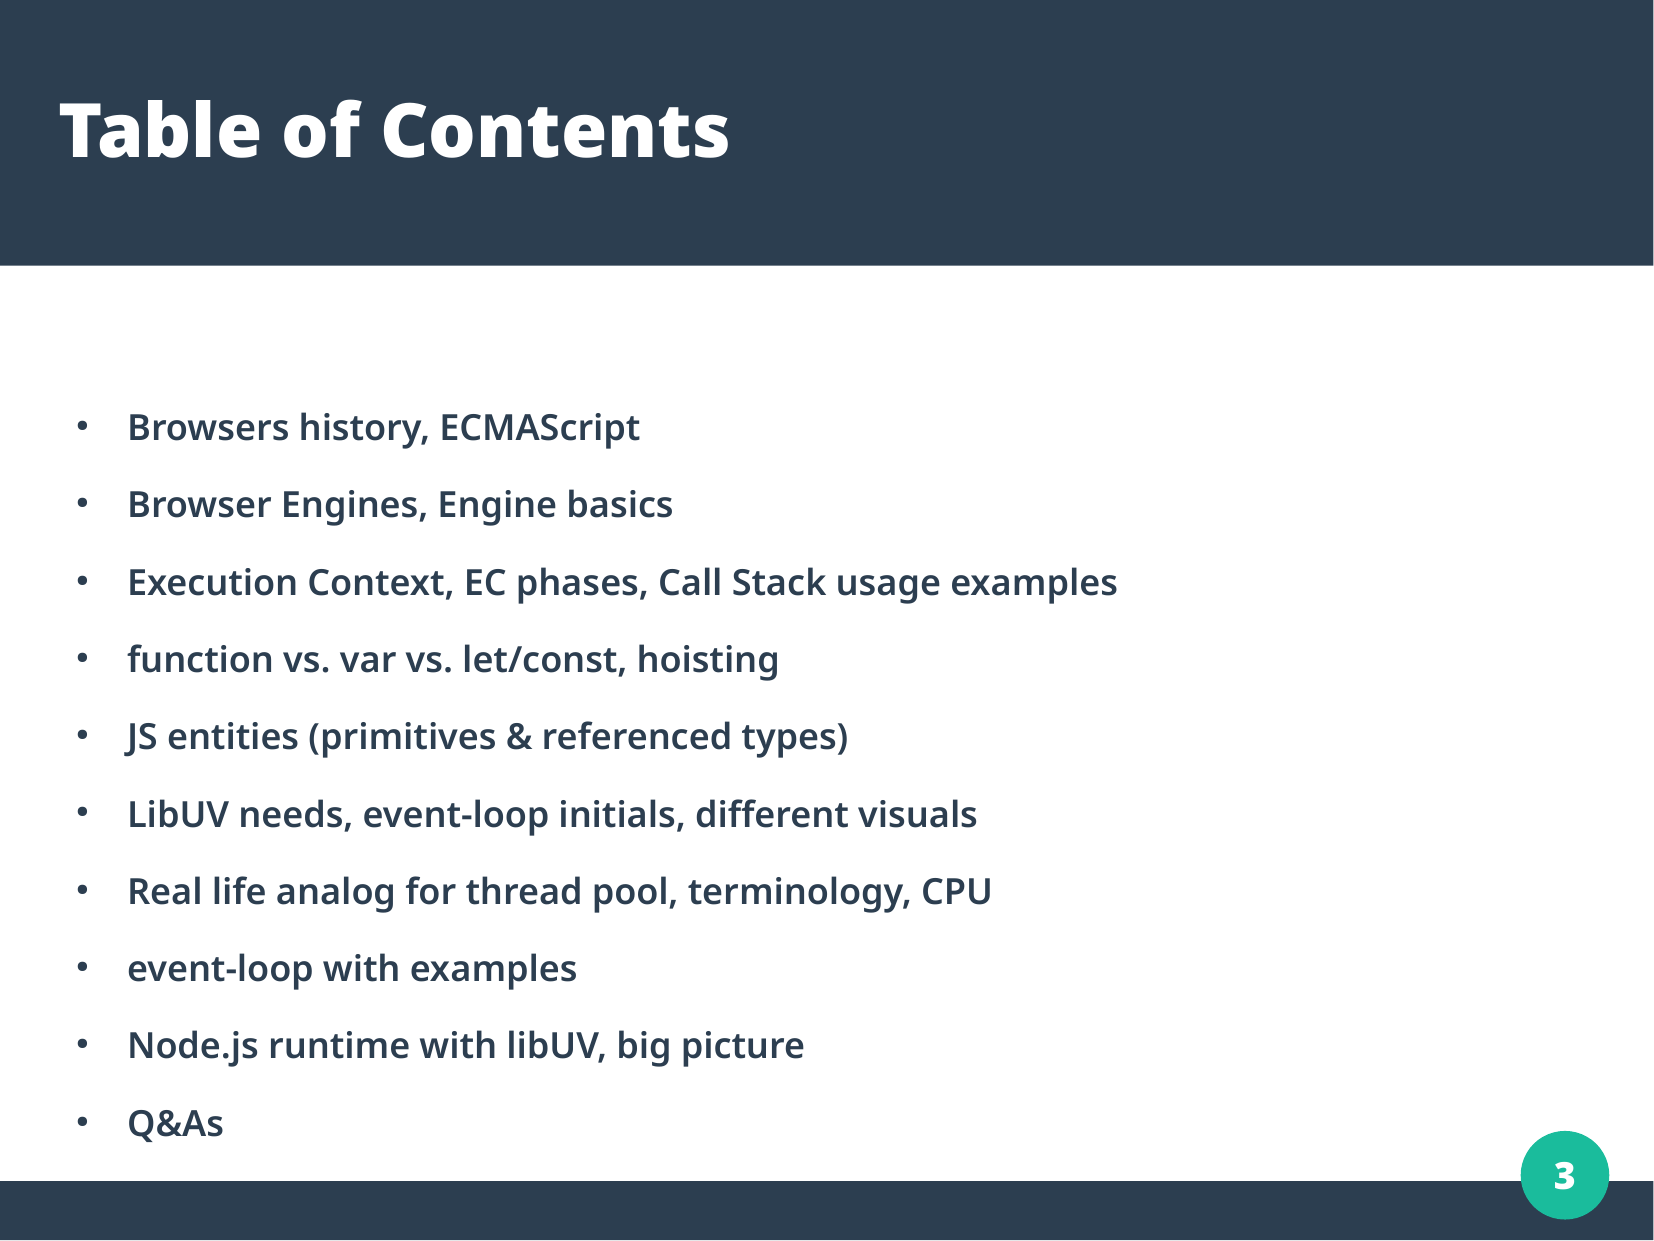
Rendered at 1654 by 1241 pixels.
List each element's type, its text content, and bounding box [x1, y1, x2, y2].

list Browsers history, ECMAScript Browser Engines, Engine basics Execution Context, EC phases, Call Stack usage examples function vs. var vs. let/const, hoisting JS entities (primitives & referenced types) LibUV needs, event-loop initials, different visuals Real life analog for thread pool, terminology, CPU event-loop with examples Node.js runtime with libUV, big picture Q&As [59, 324, 1595, 1152]
title Table of Contents [59, 49, 1595, 207]
